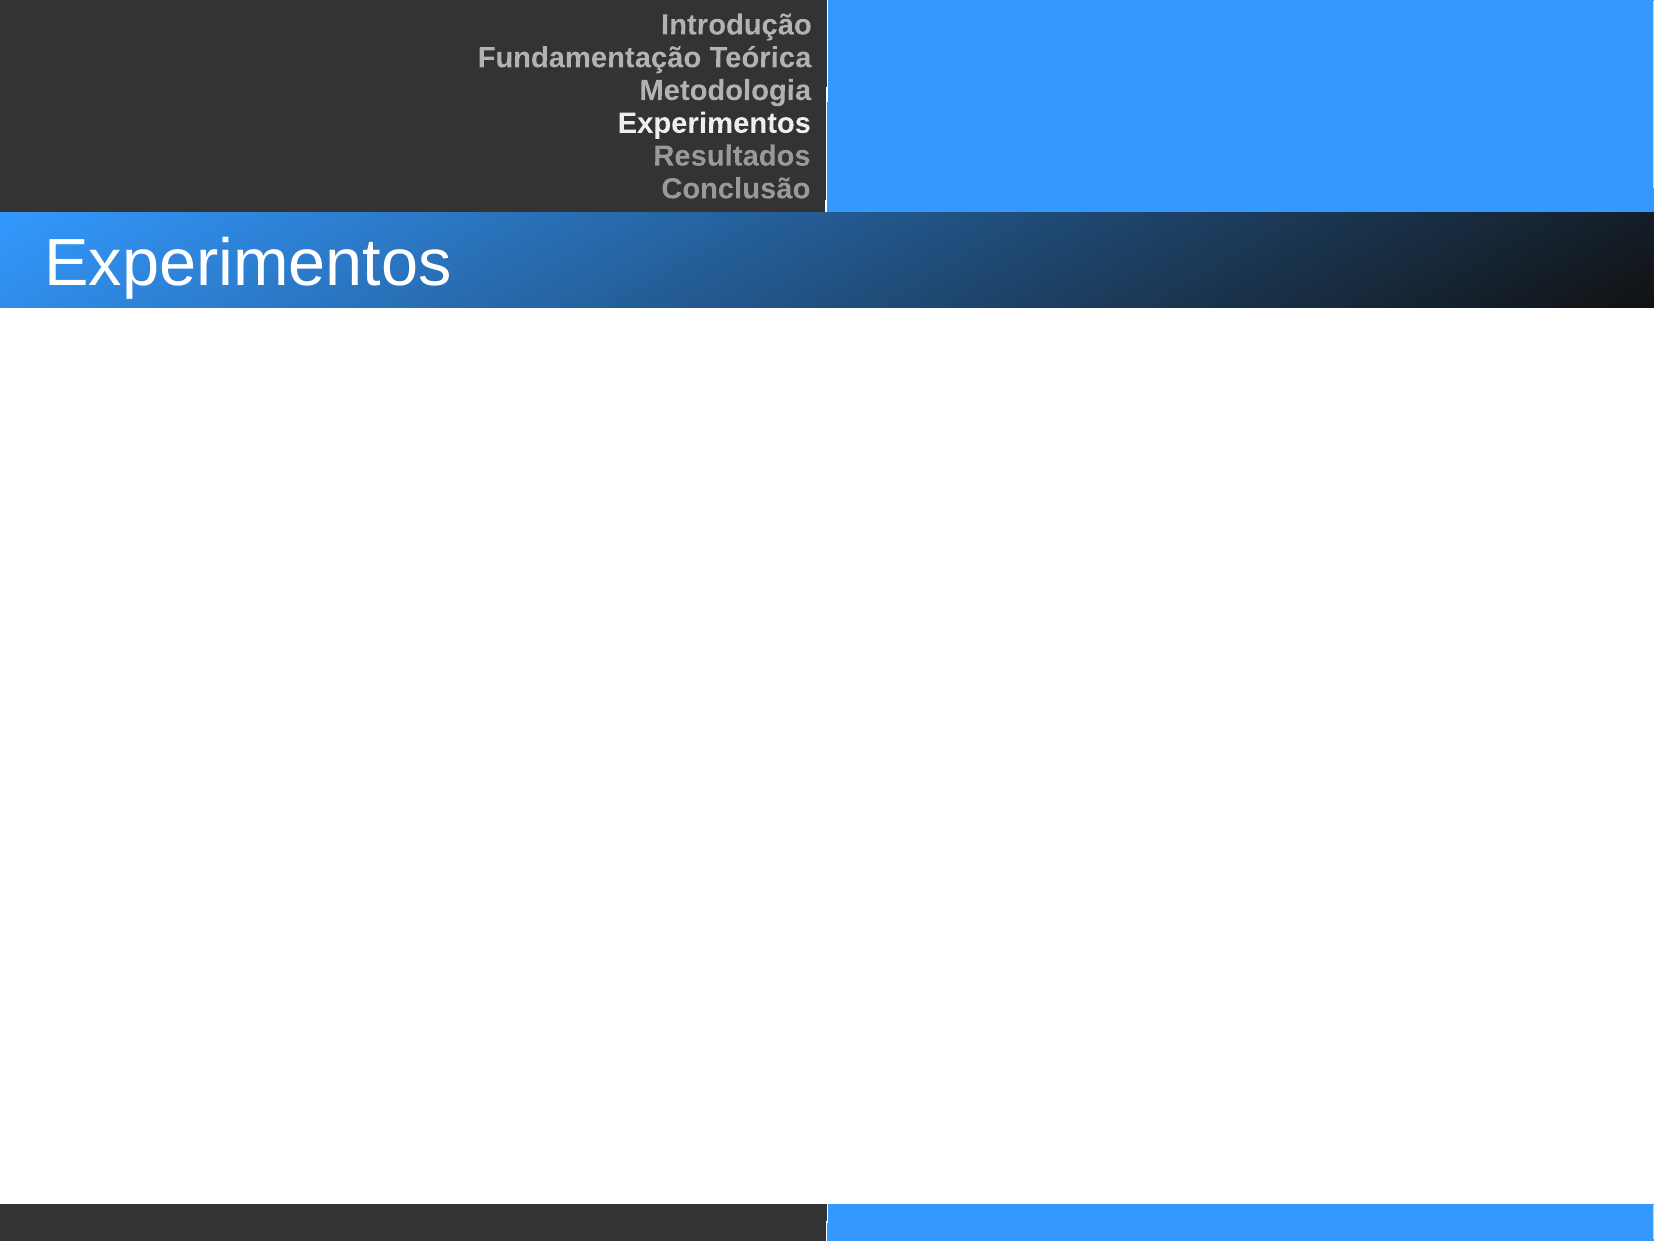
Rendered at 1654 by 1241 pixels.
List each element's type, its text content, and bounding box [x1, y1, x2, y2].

text_box Introdução Fundamentação Teórica Metodologia Experimentos Resultados Conclusão [0, 0, 827, 212]
text_box [827, 1204, 1654, 1241]
text_box Experimentos [0, 212, 1654, 308]
text_box [827, 0, 1654, 212]
text_box [0, 1204, 827, 1241]
